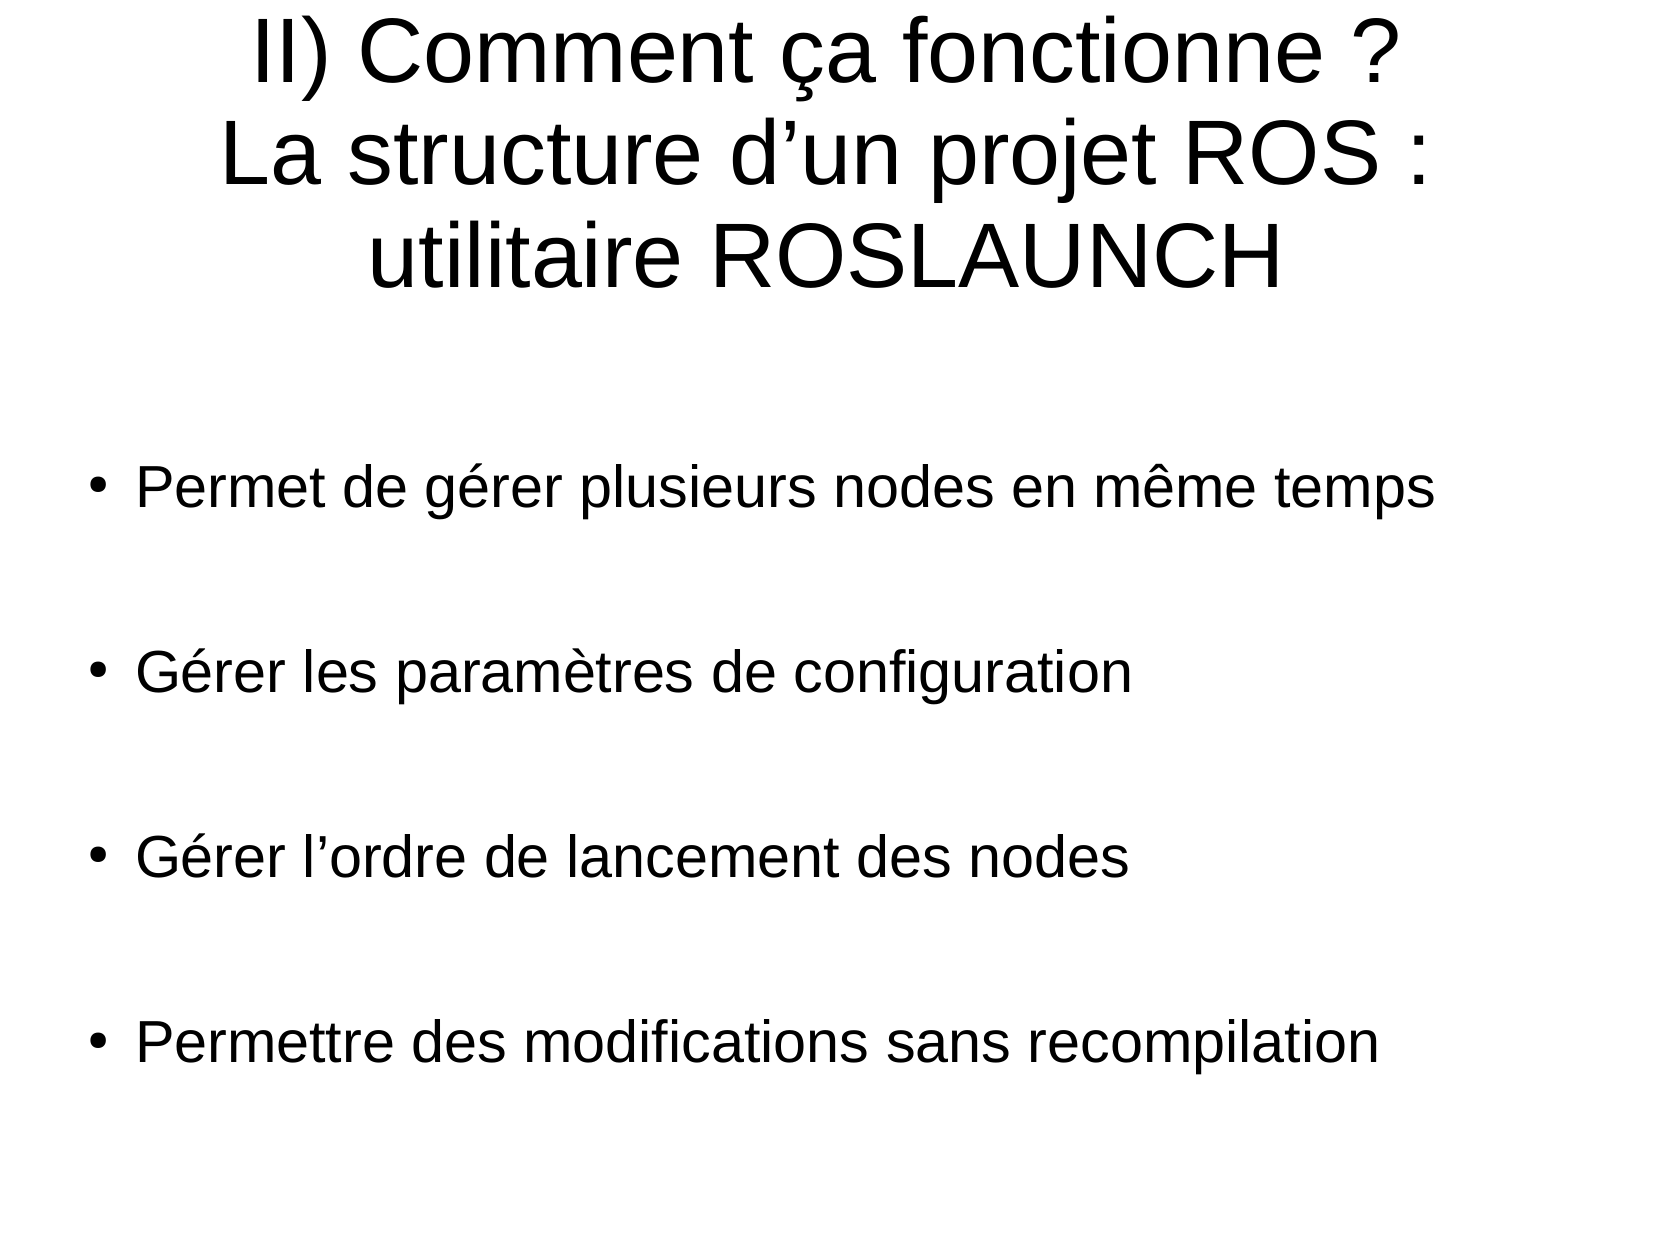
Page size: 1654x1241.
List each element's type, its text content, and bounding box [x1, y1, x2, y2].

title II) Comment ça fonctionne ? La structure d’un projet ROS : utilitaire ROSLAUNCH [82, 0, 1571, 307]
list Permet de gérer plusieurs nodes en même temps Gérer les paramètres de configuration Gérer l’ordre de lancement des nodes Permettre des modifications sans recompilation [71, 360, 1561, 1081]
